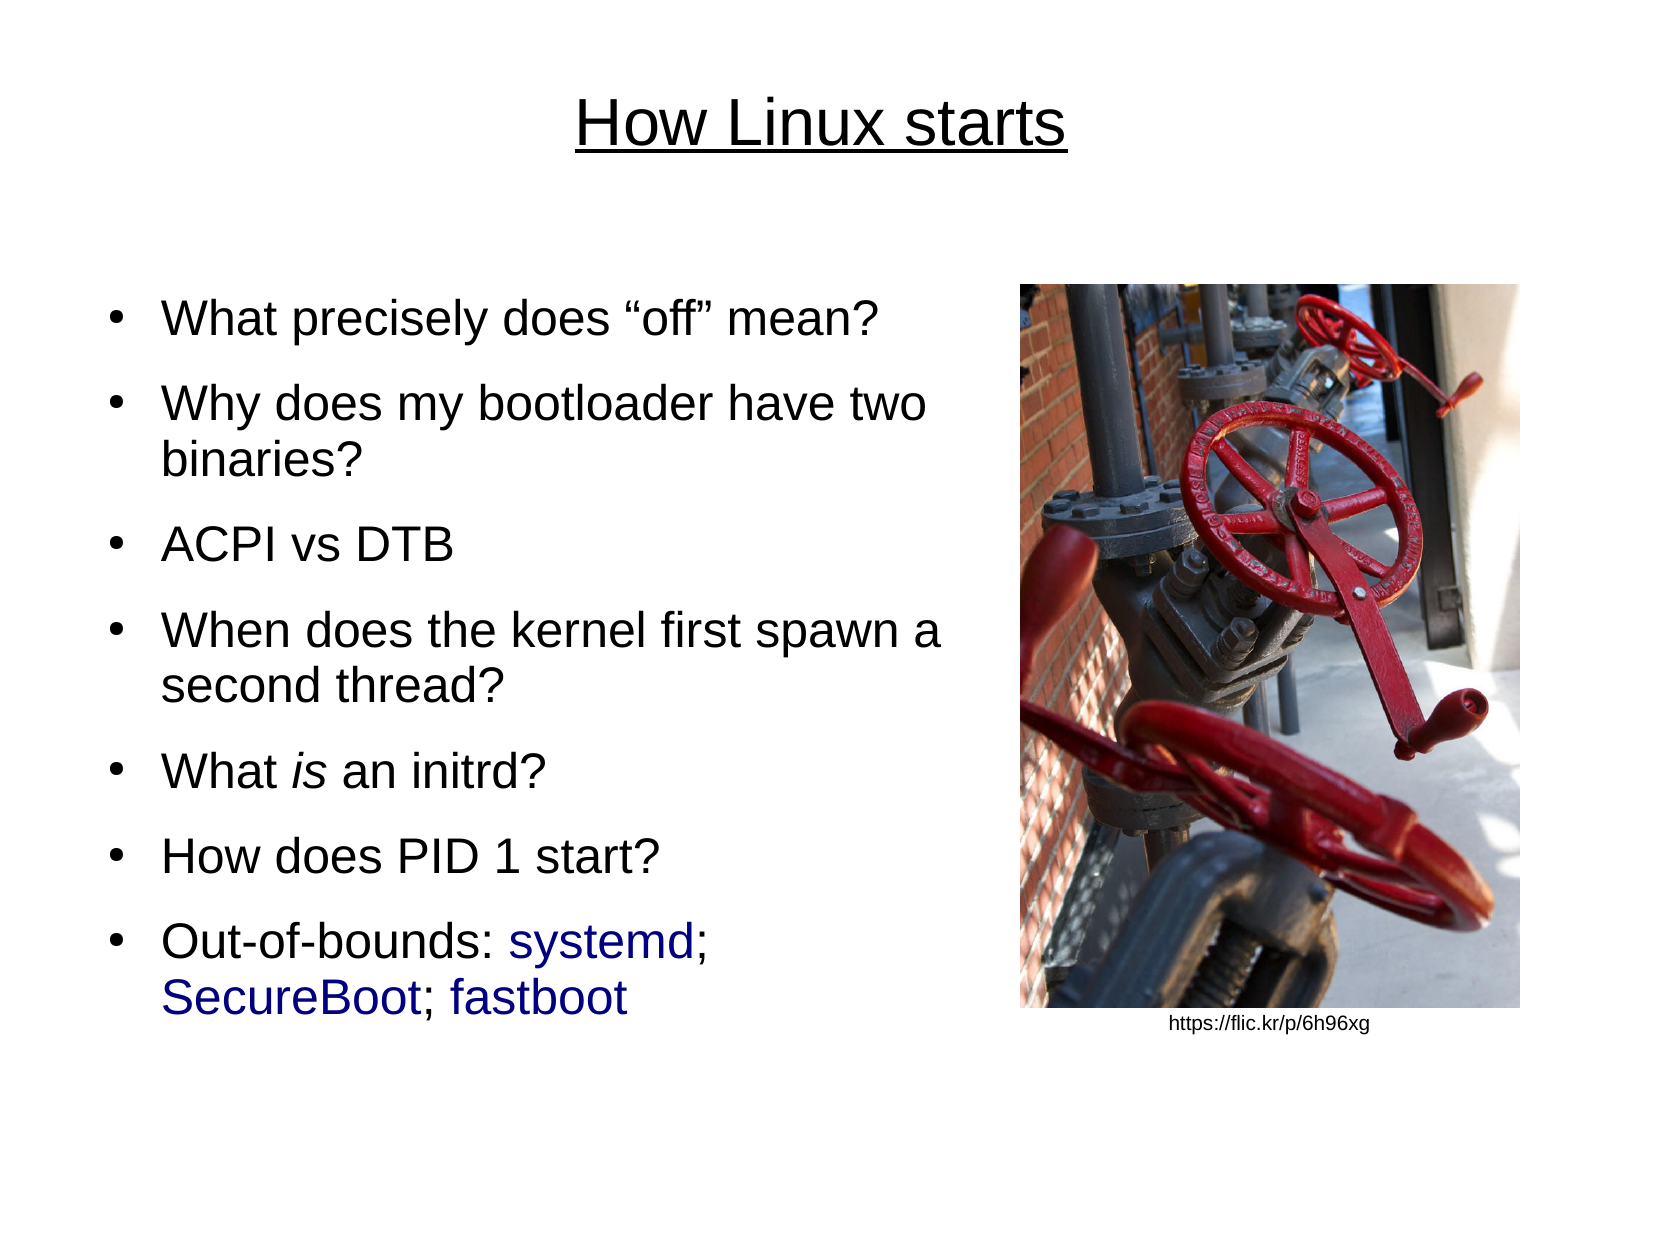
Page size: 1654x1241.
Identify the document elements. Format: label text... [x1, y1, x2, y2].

picture [1020, 284, 1520, 1008]
title How Linux starts [82, 49, 1561, 195]
text_box https://flic.kr/p/6h96xg [1153, 1004, 1386, 1043]
list What precisely does “off” mean? Why does my bootloader have two binaries? ACPI vs DTB When does the kernel first spawn a second thread? What is an initrd? How does PID 1 start? Out-of-bounds: systemd; SecureBoot; fastboot [90, 290, 953, 1096]
